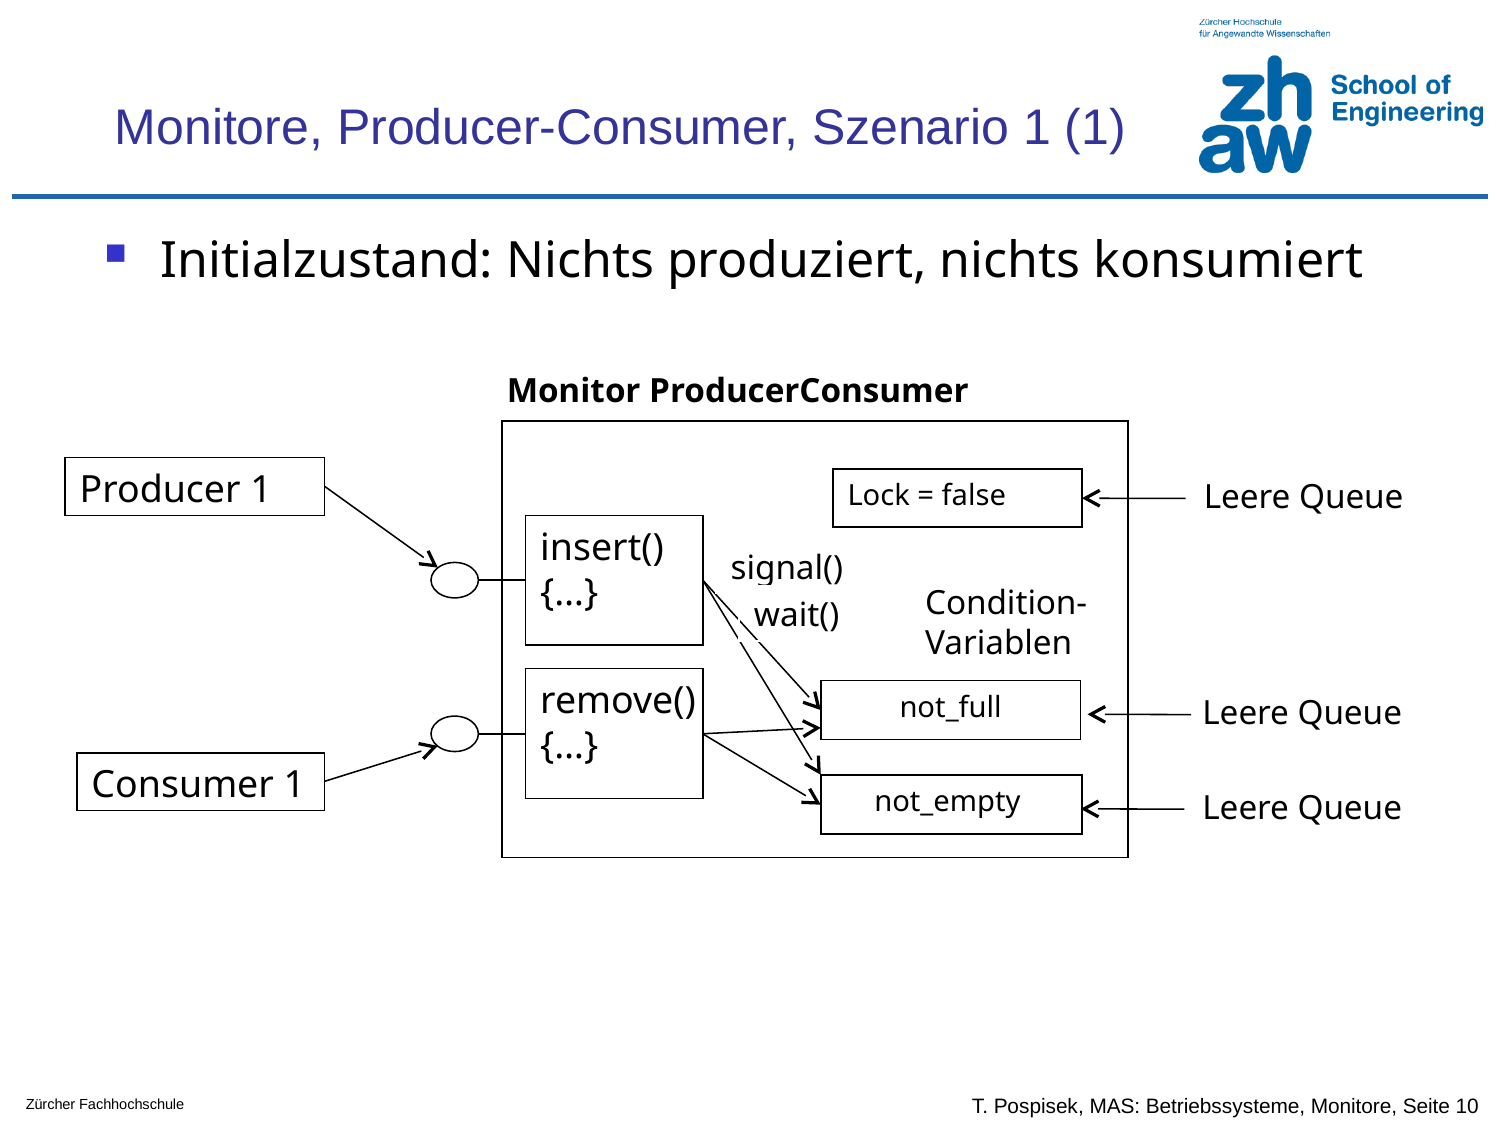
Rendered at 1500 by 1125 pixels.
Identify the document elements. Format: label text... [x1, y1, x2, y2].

text_box Leere Queue [1188, 467, 1419, 523]
text_box Leere Queue [1187, 684, 1418, 739]
text_box Consumer 1 [76, 752, 325, 811]
text_box wait() [739, 586, 855, 641]
picture [1199, 19, 1483, 173]
text_box Lock = false [832, 469, 1082, 528]
text_box [430, 716, 479, 752]
text_box [713, 594, 739, 636]
text_box Producer 1 [64, 457, 325, 516]
text_box [430, 562, 479, 598]
text_box remove() {…} [525, 668, 703, 799]
text_box insert() {…} [525, 515, 703, 646]
text_box Monitor ProducerConsumer [492, 361, 984, 417]
title Monitore, Producer-Consumer, Szenario 1 (1) [99, 50, 1379, 163]
text_box Leere Queue [1187, 778, 1418, 834]
text_box [501, 420, 1128, 858]
text_box Condition- Variablen [910, 574, 1103, 669]
text_box [718, 594, 739, 617]
text_box [501, 581, 790, 733]
text_box not_full [820, 680, 1081, 740]
text_box Initialzustand: Nichts produziert, nichts konsumiert [89, 219, 1379, 295]
text_box not_empty [820, 774, 1082, 835]
text_box signal() [715, 538, 859, 594]
